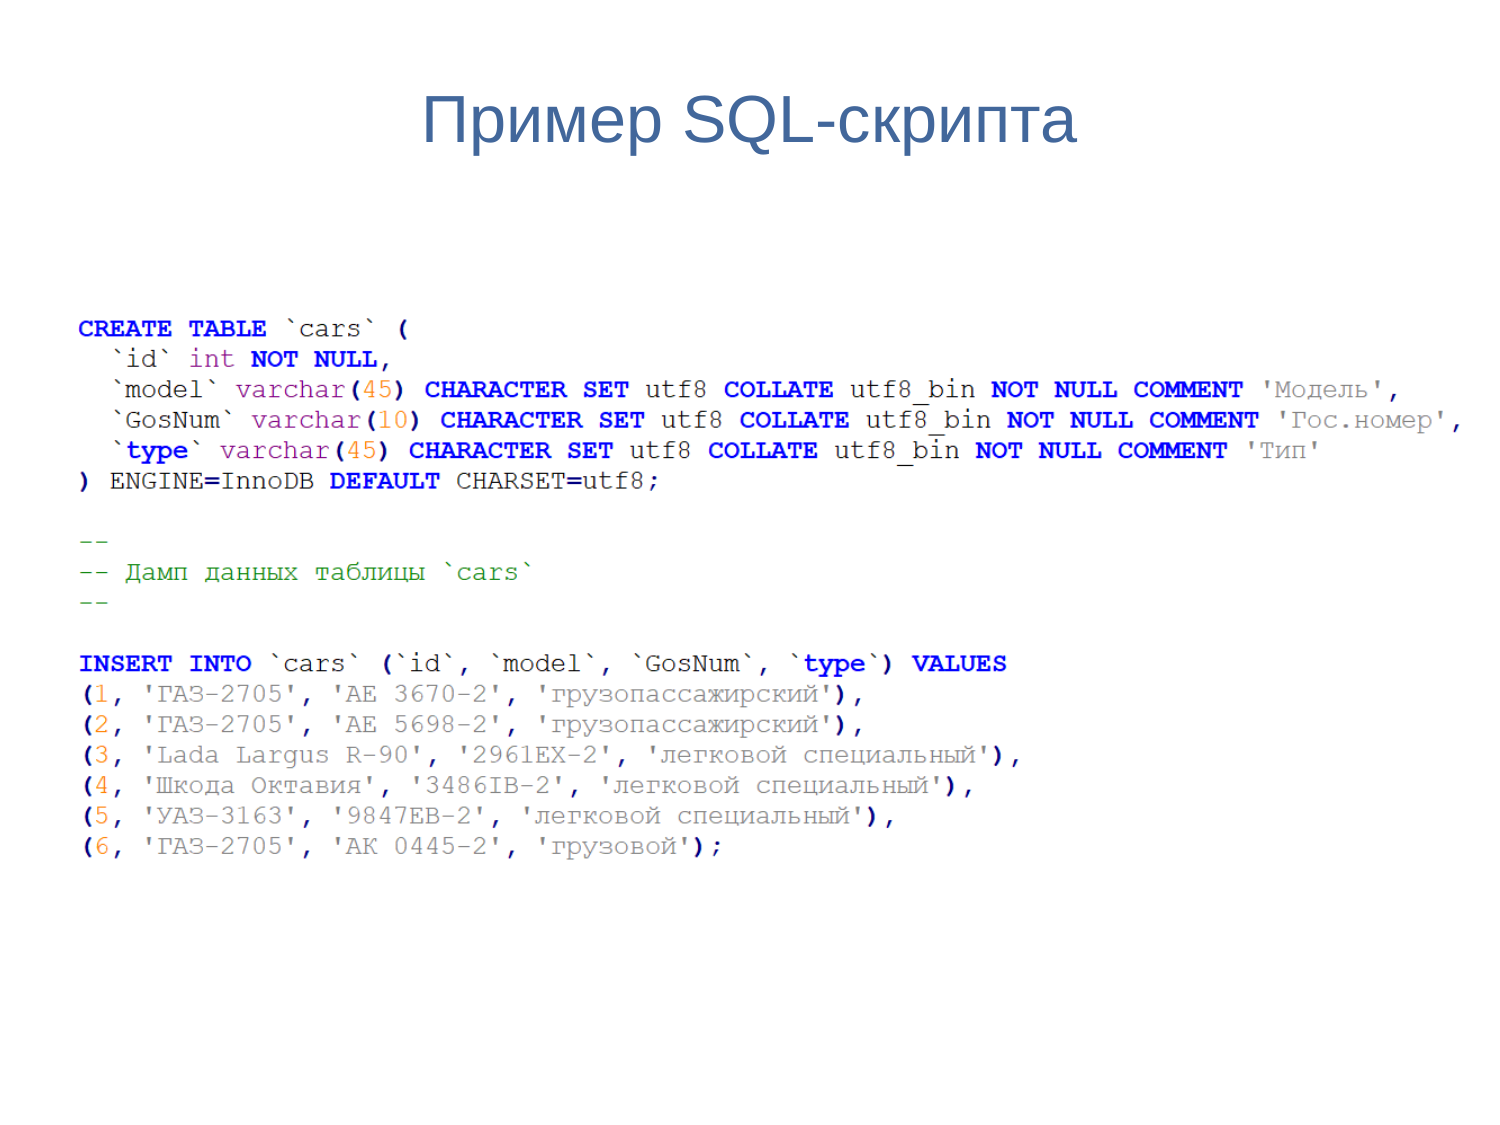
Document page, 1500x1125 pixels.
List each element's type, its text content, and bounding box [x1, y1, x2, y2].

text_box Пример SQL-скрипта [74, 44, 1425, 188]
picture [77, 315, 1463, 863]
